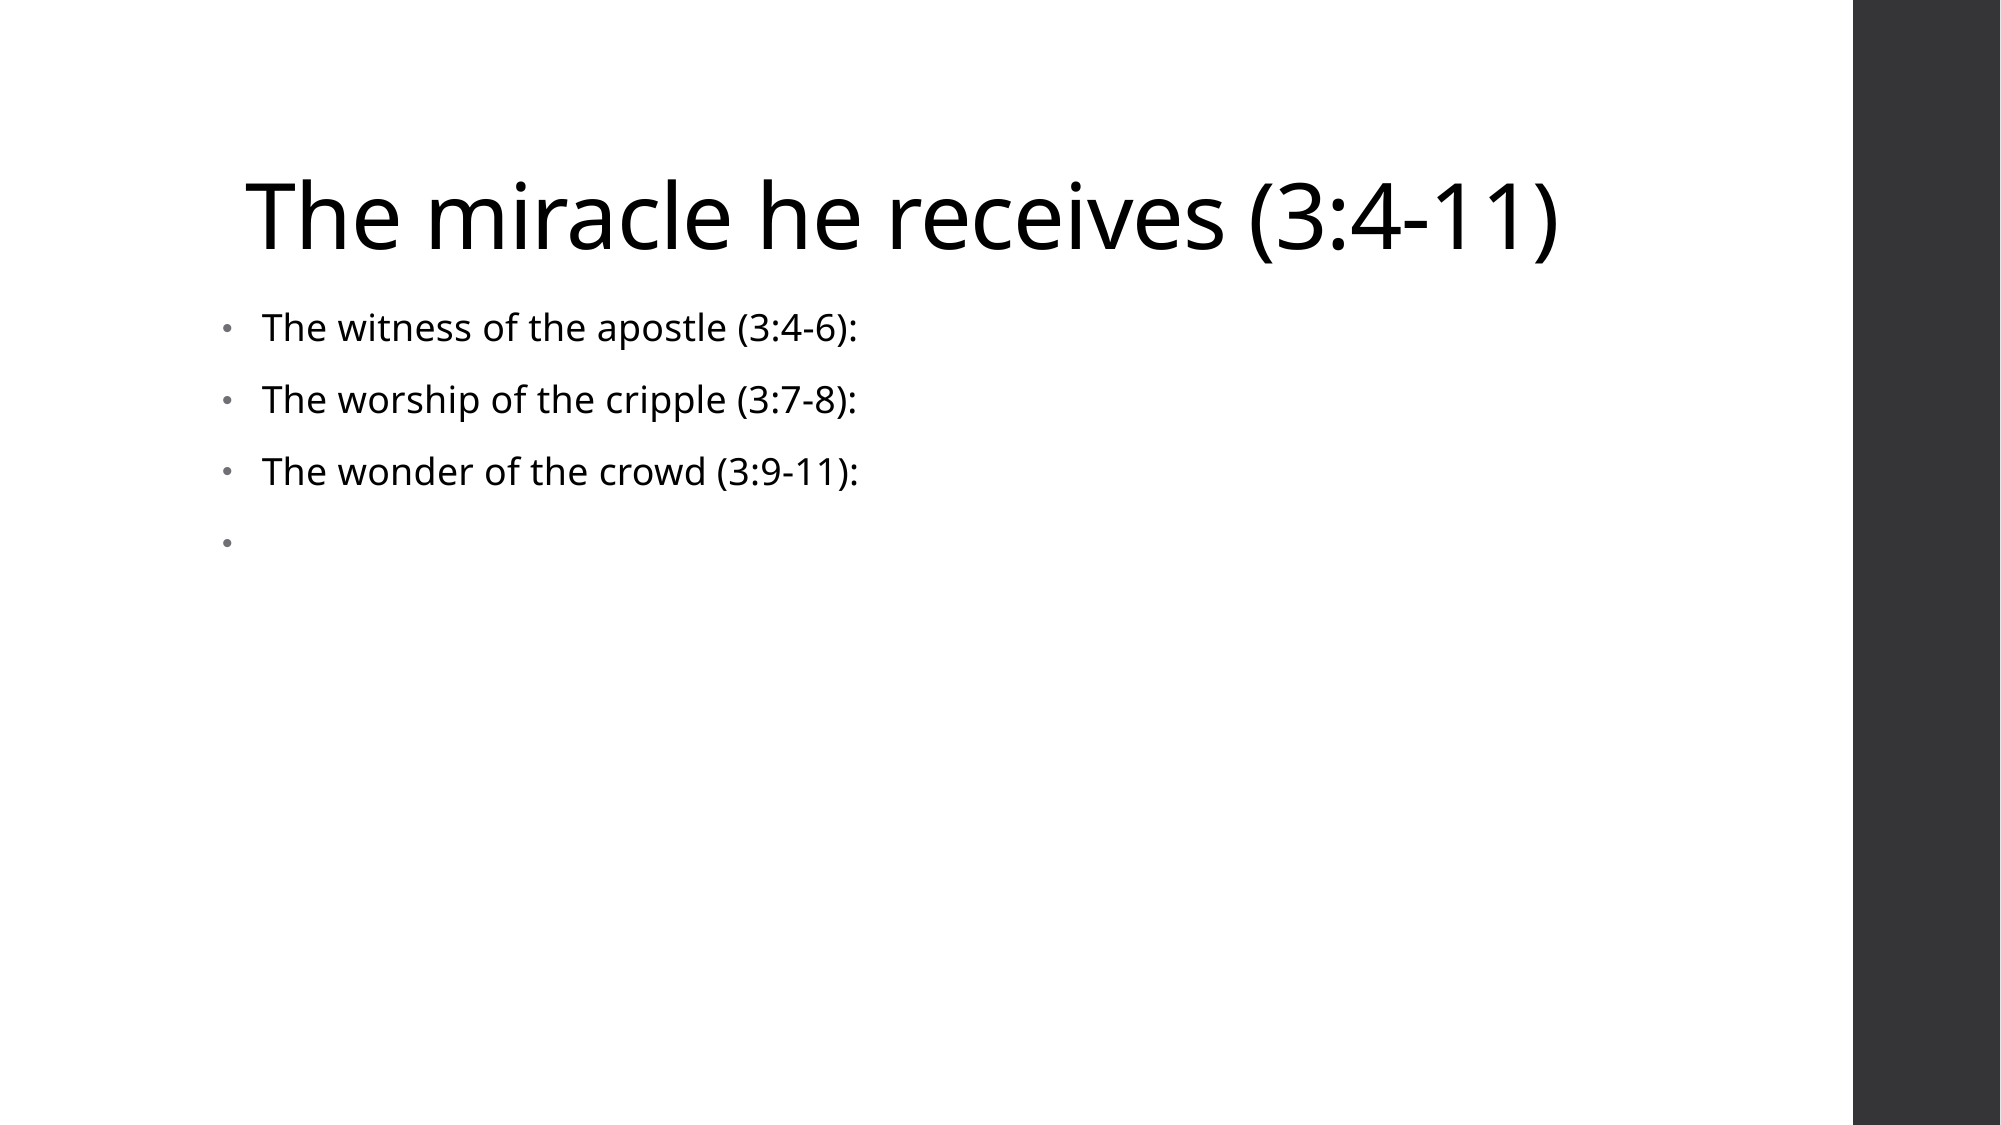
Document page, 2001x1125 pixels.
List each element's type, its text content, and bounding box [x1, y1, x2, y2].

title The miracle he receives (3:4-11) [206, 60, 1797, 278]
list The witness of the apostle (3:4-6): The worship of the cripple (3:7-8): The wonder of the crowd (3:9-11): [206, 299, 1617, 1014]
